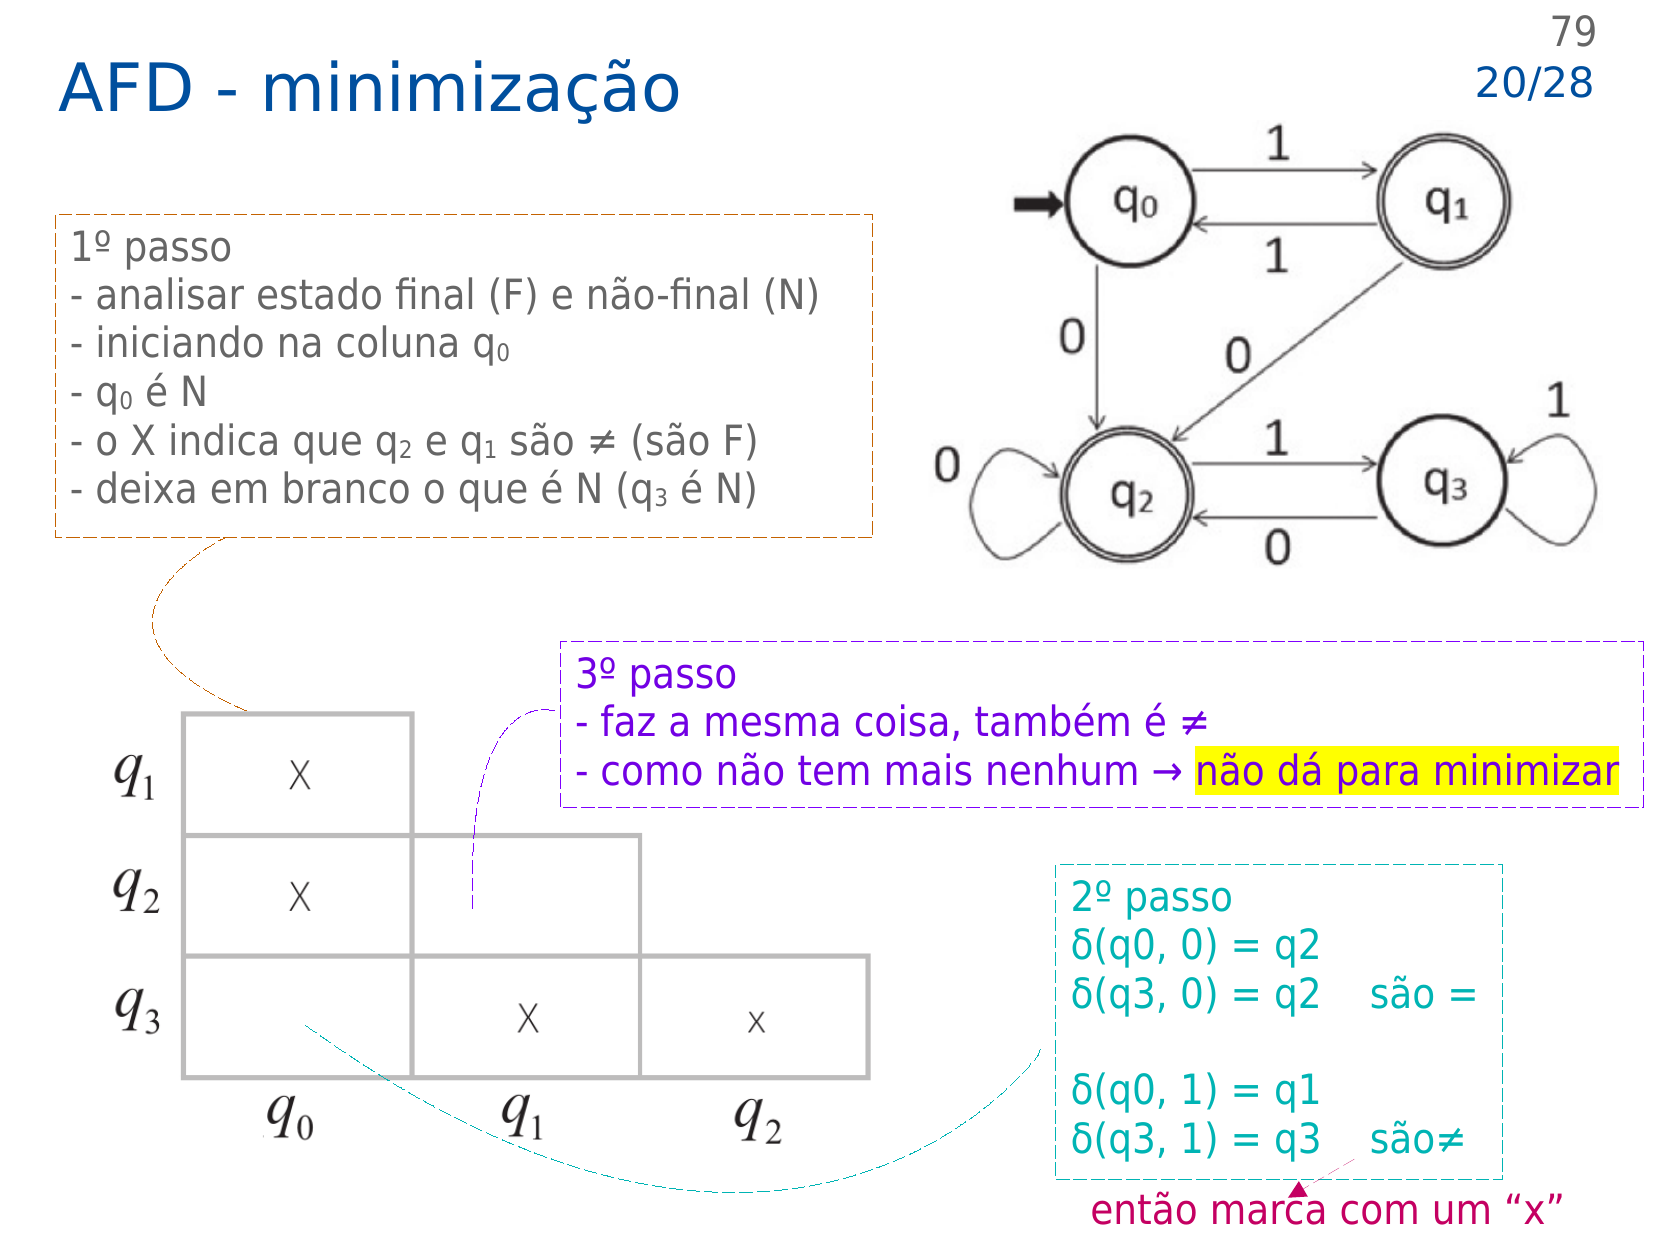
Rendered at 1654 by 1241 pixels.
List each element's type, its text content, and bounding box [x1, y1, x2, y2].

title AFD - minimização [59, 29, 1625, 148]
text_box 2º passo δ(q0, 0) = q2 δ(q3, 0) = q2 são = δ(q0, 1) = q1 δ(q3, 1) = q3 são≠ [1055, 864, 1503, 1180]
picture [927, 120, 1603, 584]
text_box 79 [1375, 0, 1613, 64]
text_box então marca com um “x” [1075, 1178, 1602, 1241]
text_box 1º passo - analisar estado final (F) e não-final (N) - iniciando na coluna q0 - q0 é N - o X indica que q2 e q1 são ≠ (são F) - deixa em branco o que é N (q3 é N) [55, 214, 873, 538]
text_box 3º passo - faz a mesma coisa, também é ≠ - como não tem mais nenhum → não dá para minimizar [560, 641, 1644, 808]
picture [104, 702, 879, 1153]
